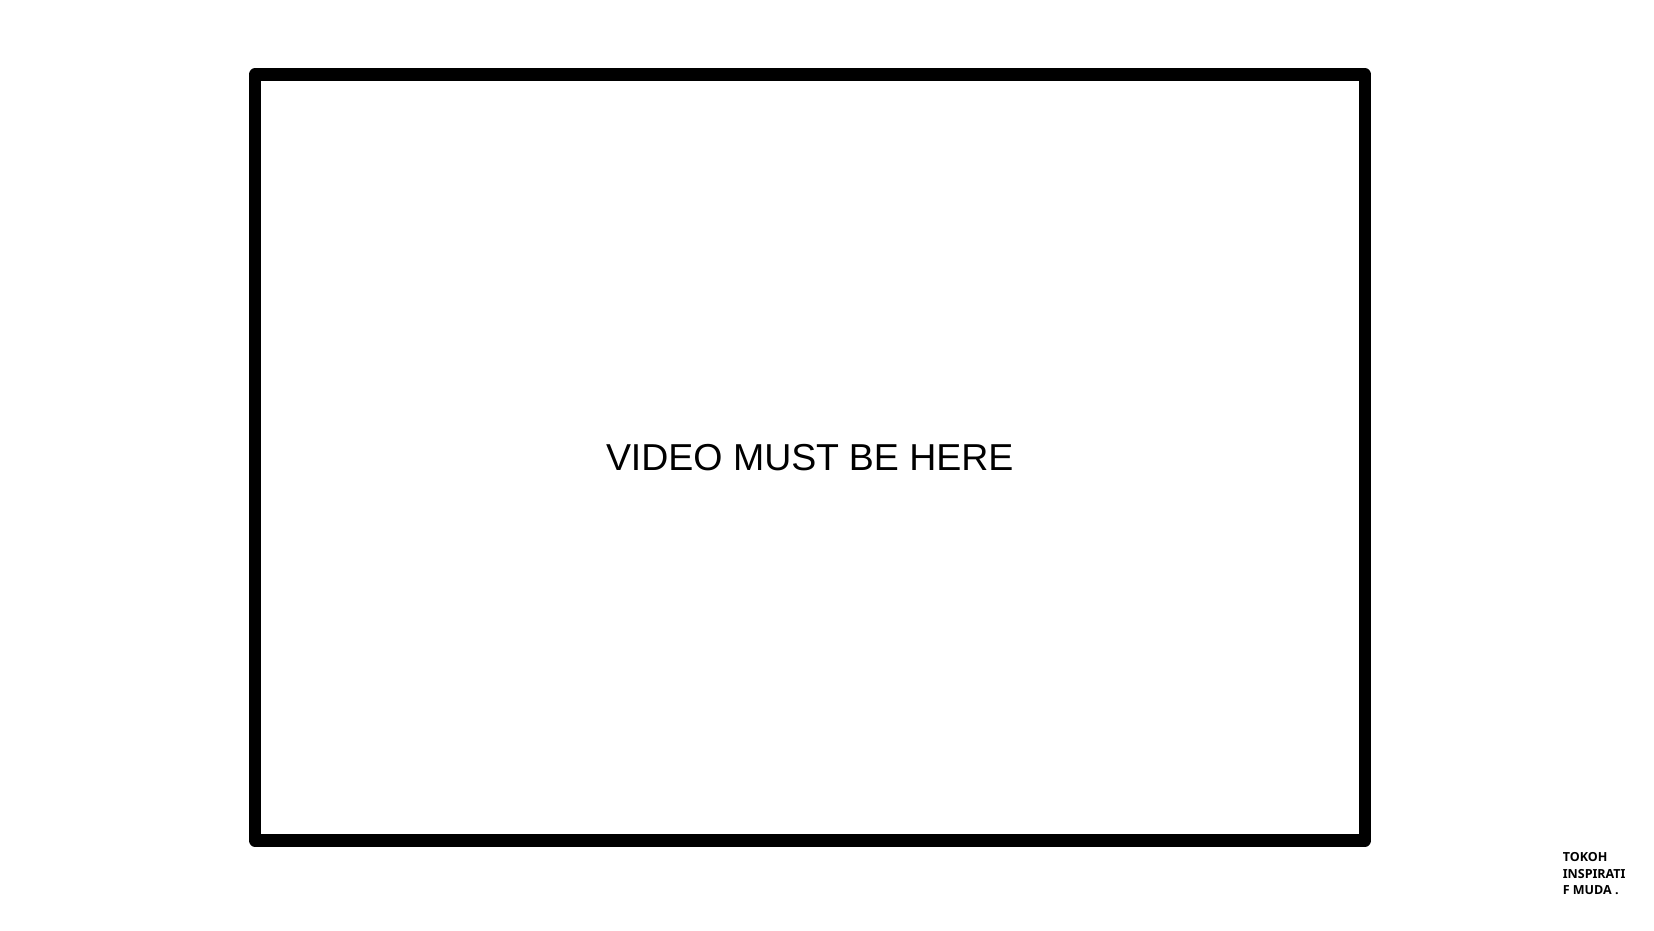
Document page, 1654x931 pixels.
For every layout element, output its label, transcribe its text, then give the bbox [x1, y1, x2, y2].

text_box TOKOH INSPIRATIF MUDA . [1548, 840, 1641, 917]
text_box VIDEO MUST BE HERE [255, 74, 1366, 841]
